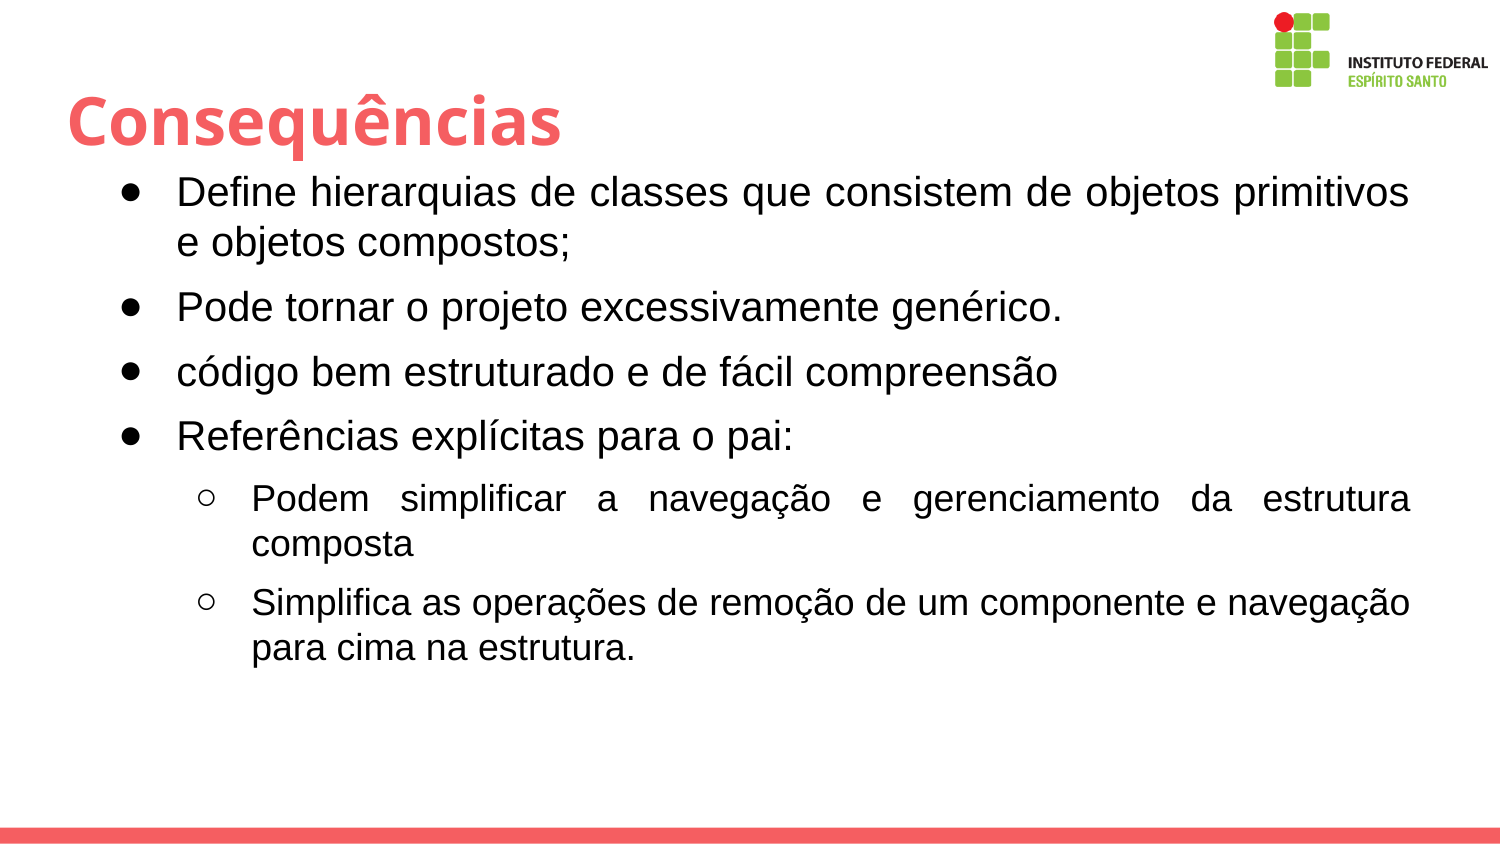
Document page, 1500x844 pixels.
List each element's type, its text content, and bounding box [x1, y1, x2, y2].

title Consequências [51, 64, 873, 256]
picture [1274, 12, 1488, 87]
list Define hierarquias de classes que consistem de objetos primitivos e objetos compostos; Pode tornar o projeto excessivamente genérico. código bem estruturado e de fácil compreensão Referências explícitas para o pai: Podem simplificar a navegação e gerenciamento da estrutura composta Simplifica as operações de remoção de um componente e navegação para cima na estrutura. [86, 150, 1426, 743]
